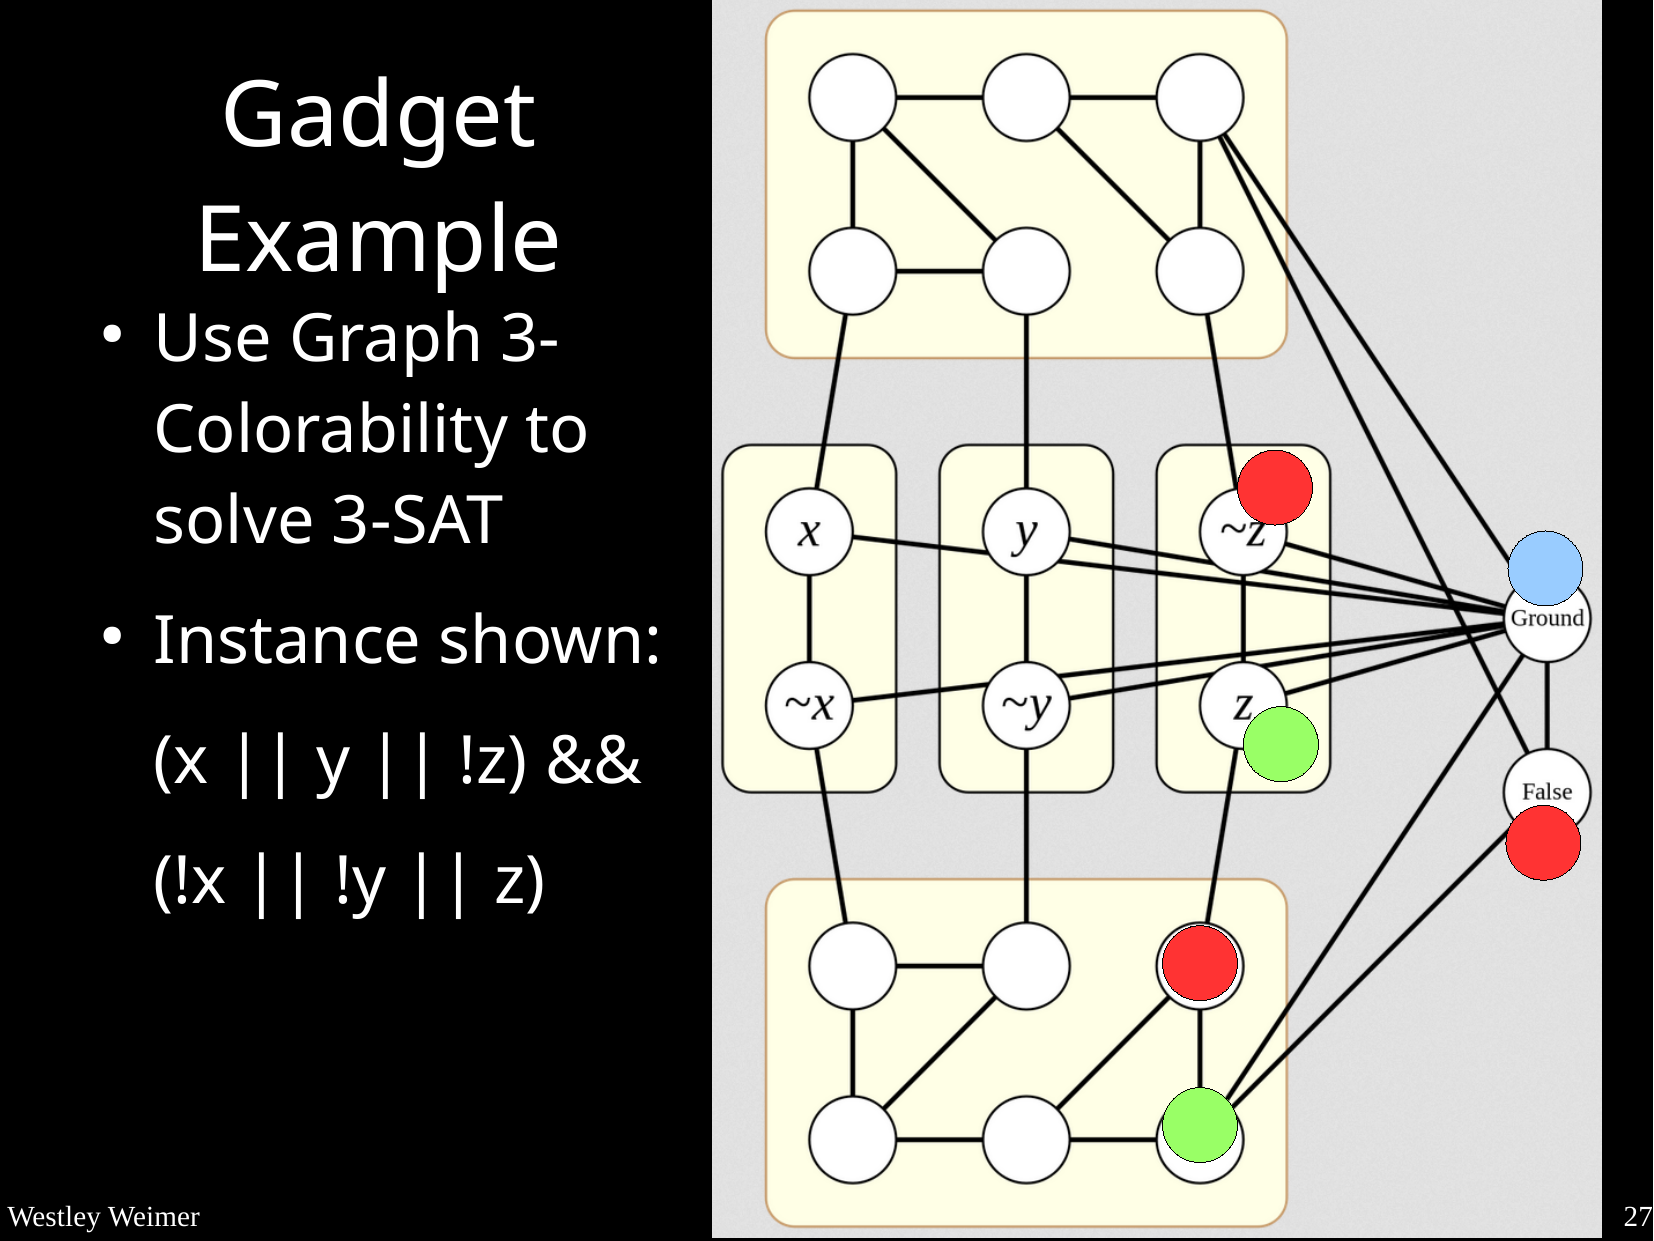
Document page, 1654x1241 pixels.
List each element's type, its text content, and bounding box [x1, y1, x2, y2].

text_box [1162, 925, 1238, 1001]
text_box [1237, 450, 1313, 526]
picture [712, 0, 1602, 1238]
text_box [1162, 1087, 1238, 1163]
text_box [1243, 706, 1319, 782]
title Gadget Example [82, 46, 676, 290]
text_box [1507, 530, 1583, 606]
list Use Graph 3-Colorability to solve 3-SAT Instance shown: (x || y || !z) && (!x || !y || z) [82, 290, 676, 1109]
text_box [1505, 805, 1581, 881]
